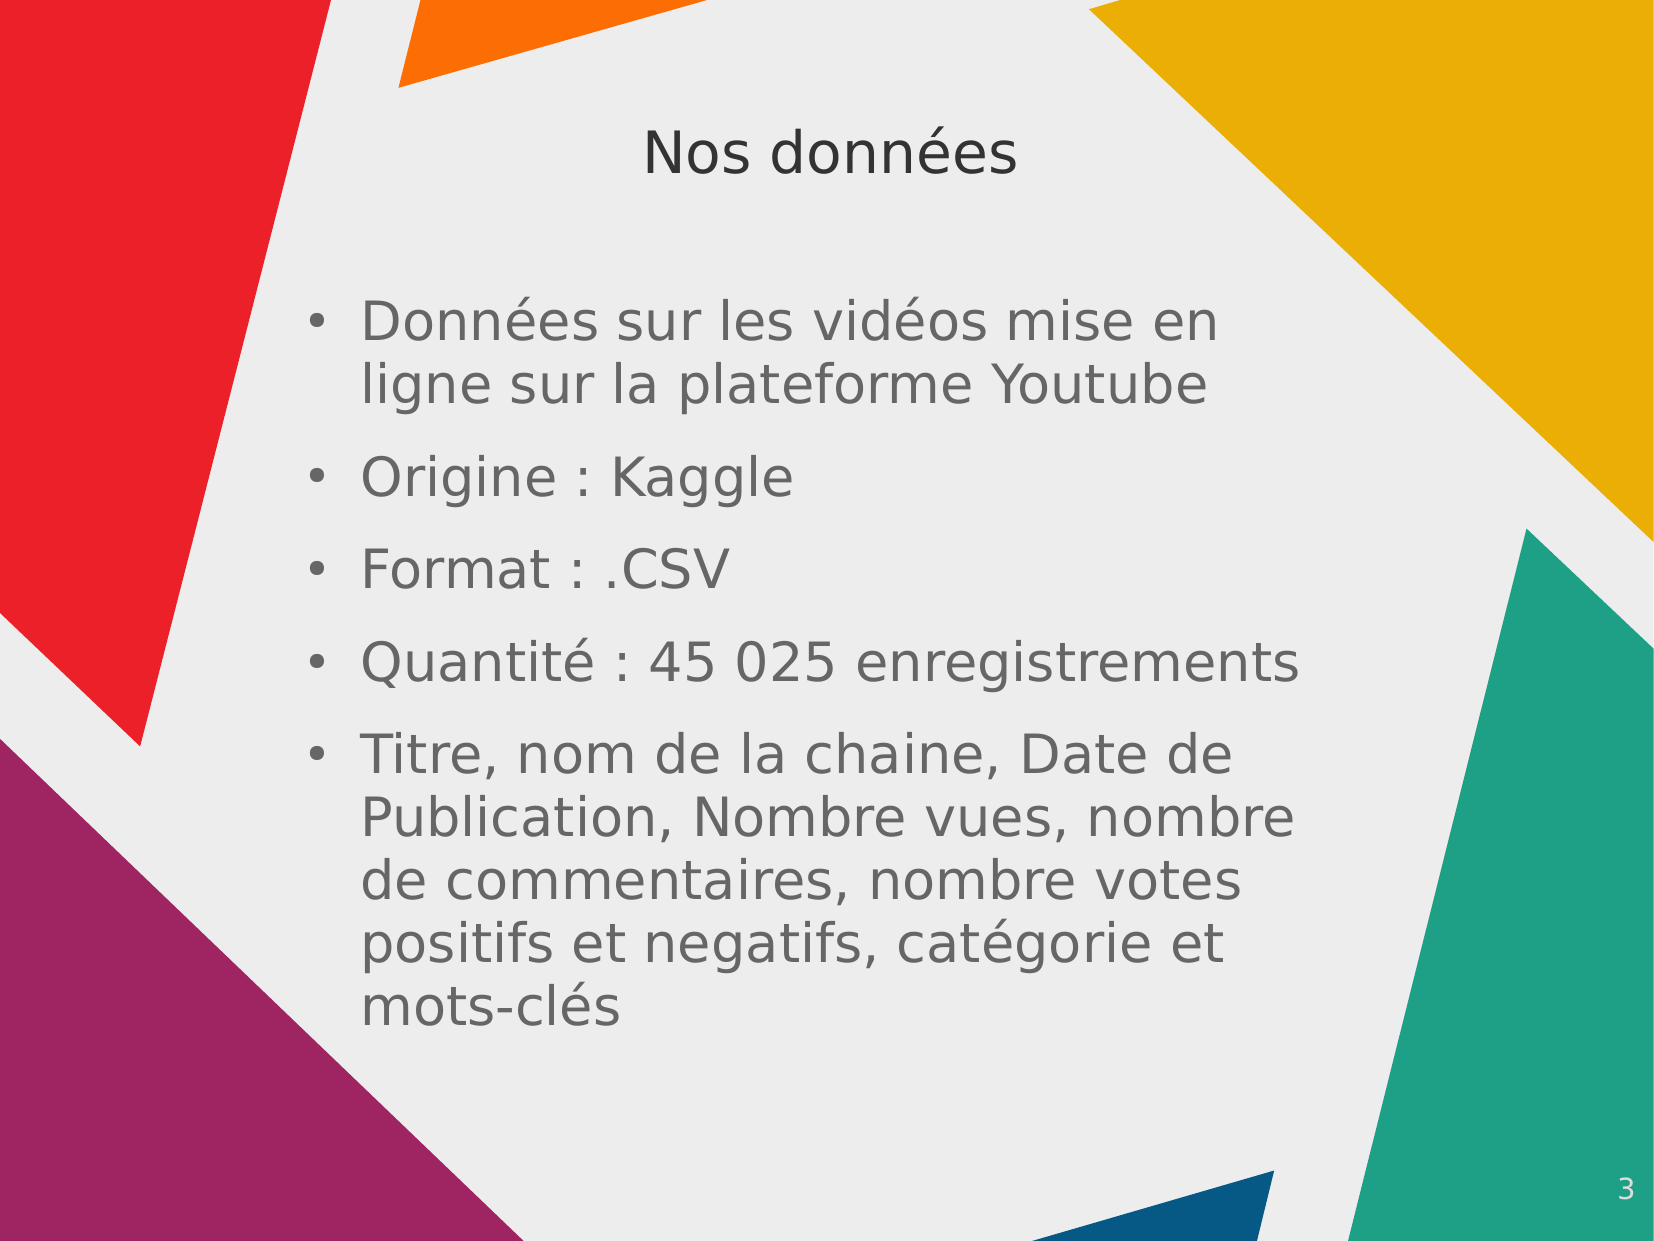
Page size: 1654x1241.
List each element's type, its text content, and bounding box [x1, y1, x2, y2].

title Nos données [289, 49, 1372, 257]
list Données sur les vidéos mise en ligne sur la plateforme Youtube Origine : Kaggle Format : .CSV Quantité : 45 025 enregistrements Titre, nom de la chaine, Date de Publication, Nombre vues, nombre de commentaires, nombre votes positifs et negatifs, catégorie et mots-clés [289, 290, 1372, 1090]
